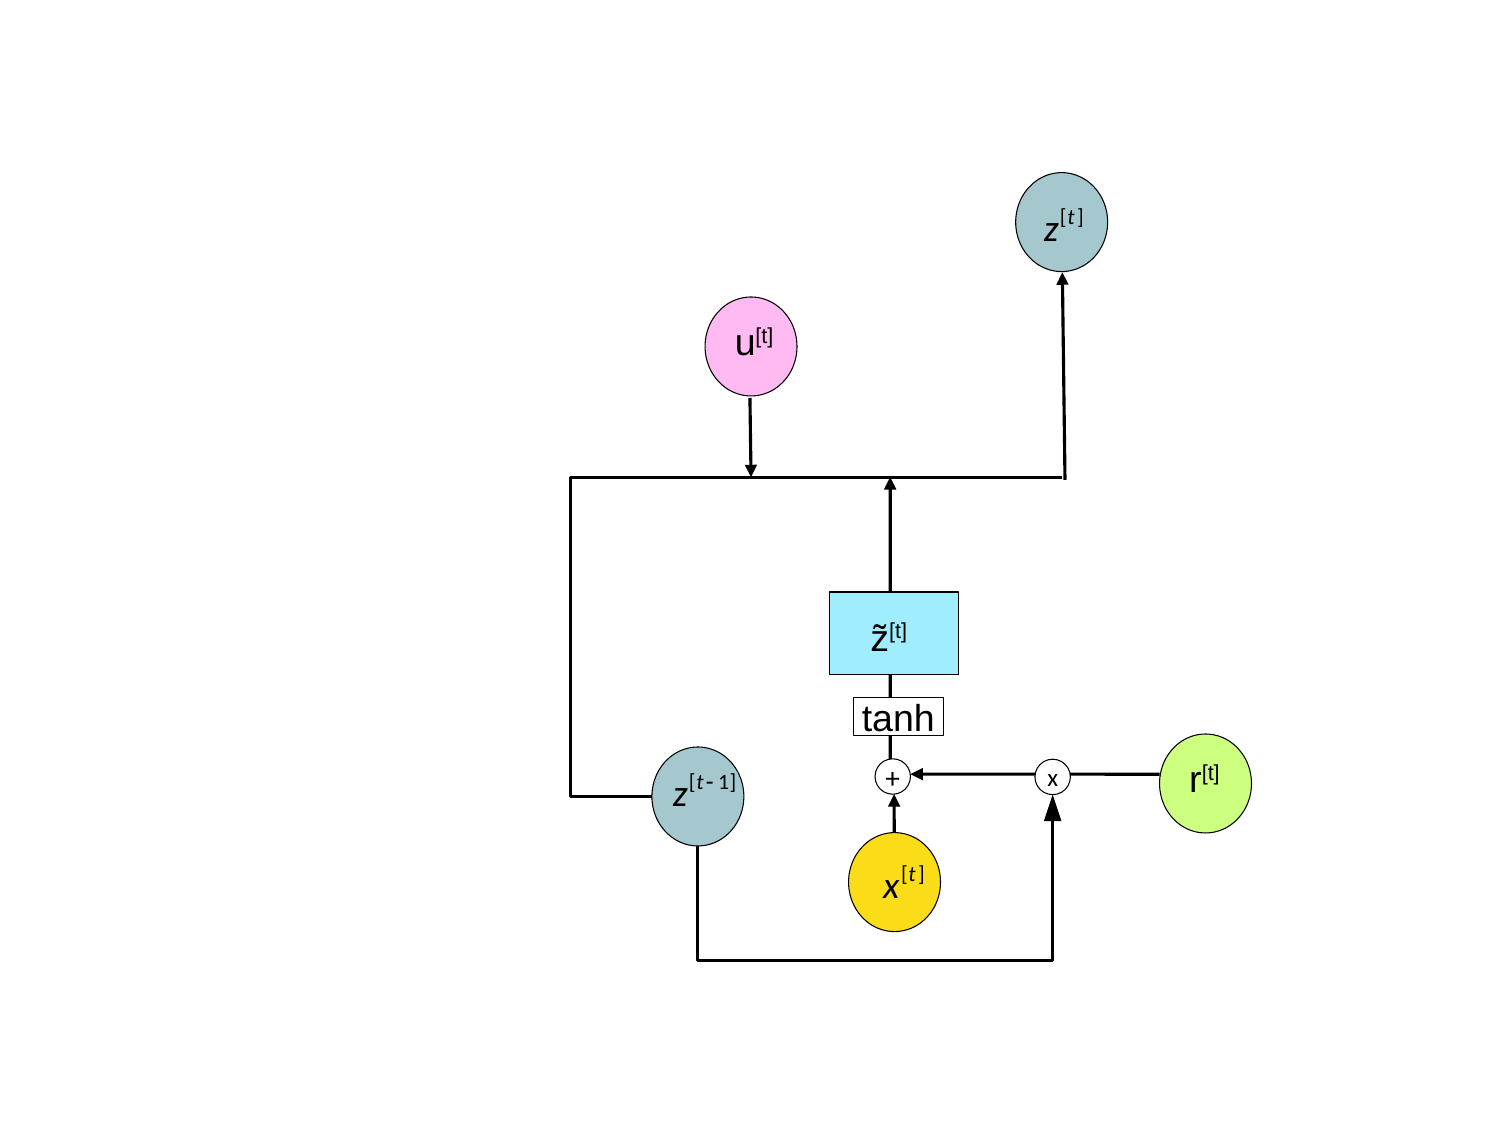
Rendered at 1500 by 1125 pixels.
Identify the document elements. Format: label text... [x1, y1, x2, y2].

text_box x [1034, 759, 1071, 795]
chart [666, 766, 742, 814]
text_box [829, 591, 959, 675]
text_box z̃[t] [855, 609, 991, 667]
text_box u[t] [720, 314, 856, 372]
text_box [1159, 733, 1245, 833]
text_box [1015, 172, 1108, 272]
text_box + [875, 758, 911, 795]
chart [876, 857, 930, 905]
text_box tanh [853, 697, 944, 736]
text_box [848, 832, 941, 932]
chart [1037, 201, 1091, 248]
text_box r[t] [1174, 751, 1310, 809]
text_box [651, 746, 741, 846]
text_box [705, 296, 791, 396]
